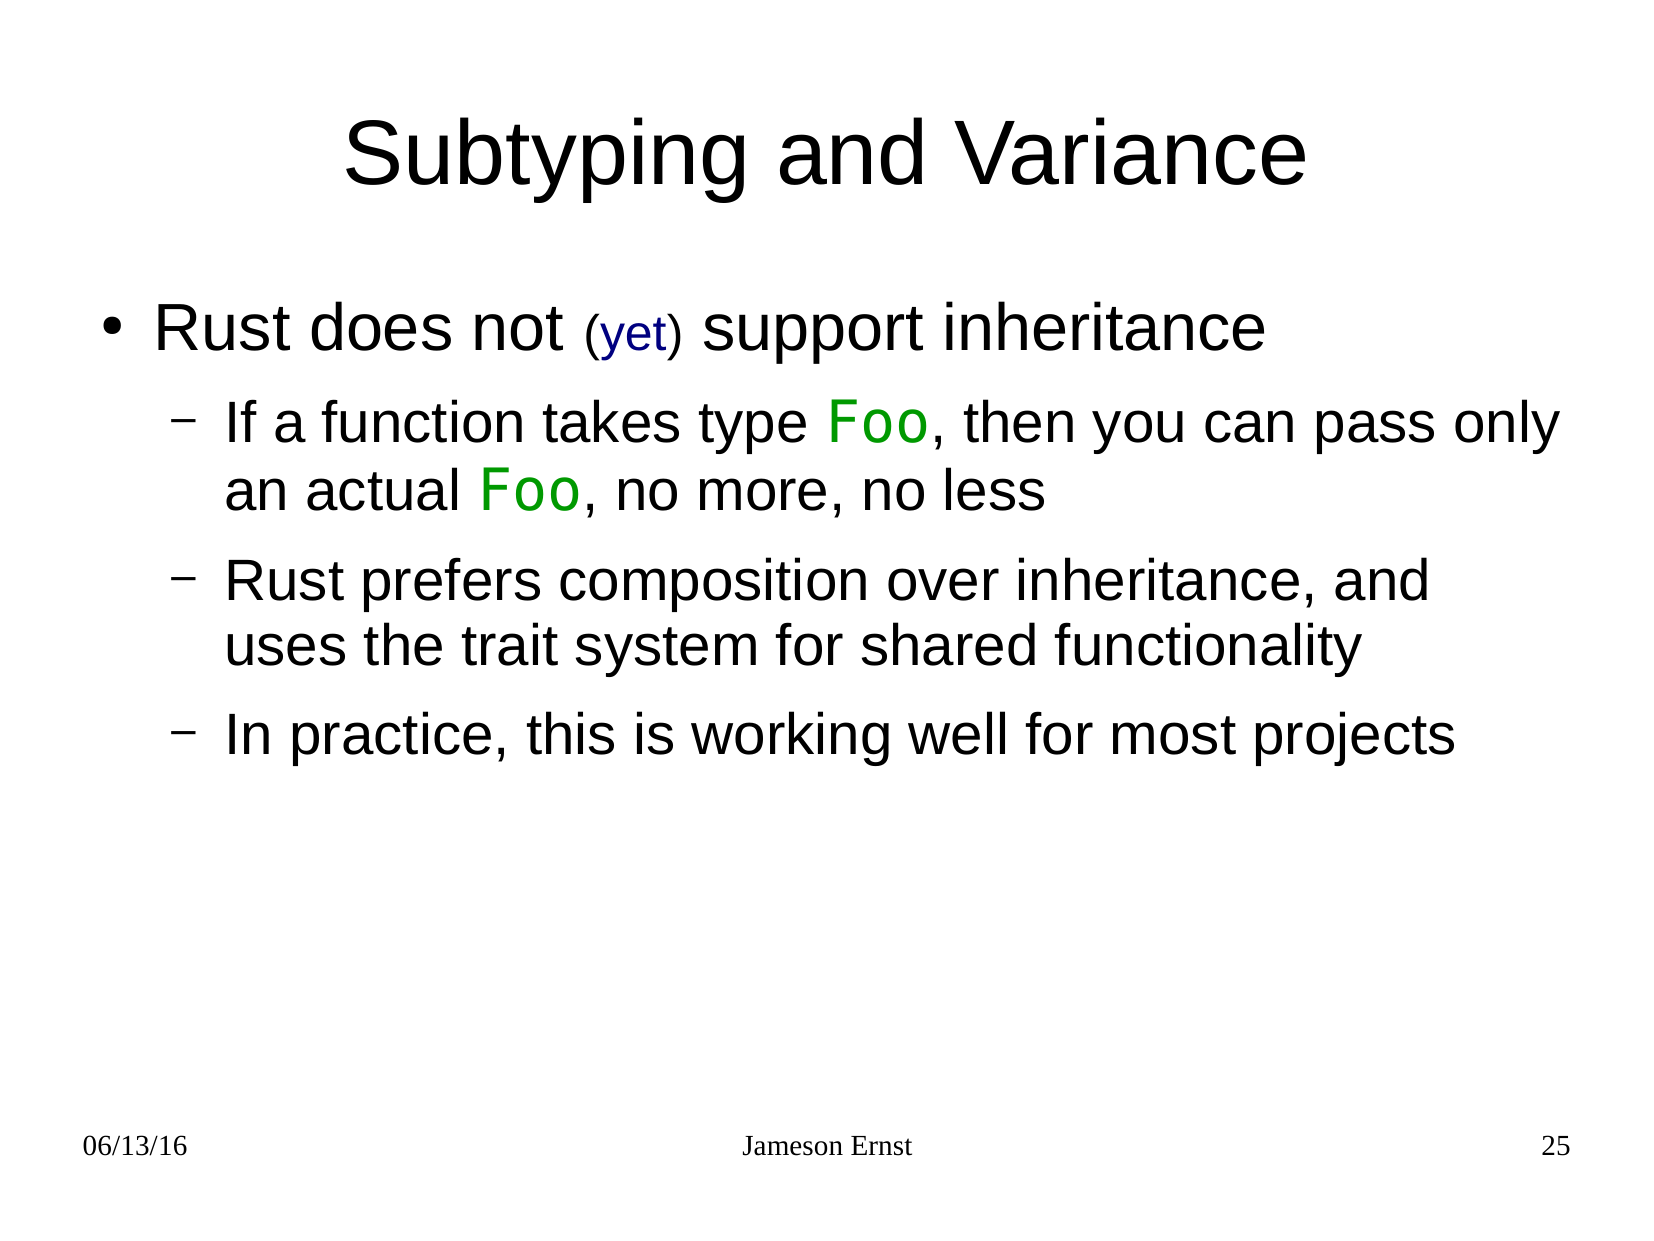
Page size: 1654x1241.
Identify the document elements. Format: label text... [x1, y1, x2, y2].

list Rust does not (yet) support inheritance If a function takes type Foo, then you can pass only an actual Foo, no more, no less Rust prefers composition over inheritance, and uses the trait system for shared functionality In practice, this is working well for most projects [82, 290, 1571, 1010]
title Subtyping and Variance [82, 49, 1571, 257]
